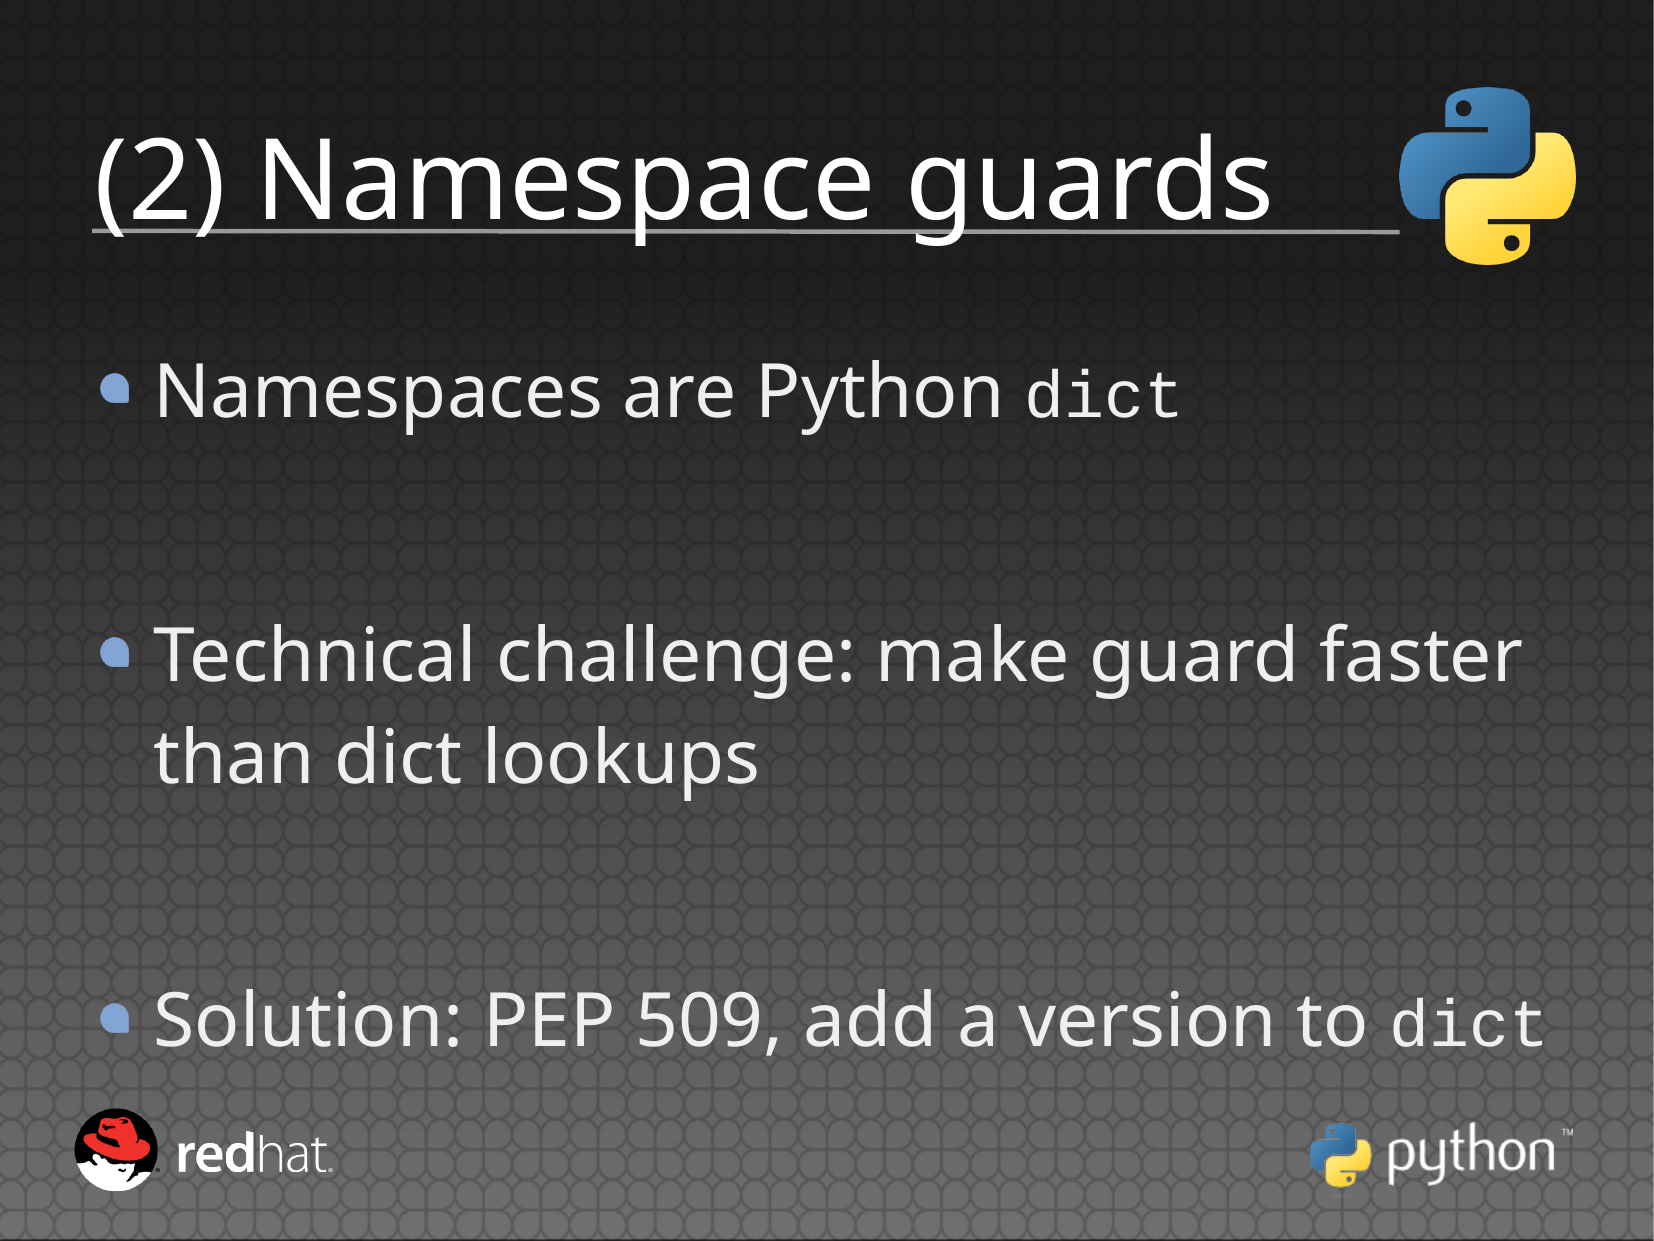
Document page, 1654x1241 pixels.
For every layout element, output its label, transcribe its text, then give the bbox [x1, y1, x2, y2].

title (2) Namespace guards [94, 100, 1426, 251]
picture [0, 0, 1654, 1241]
list Namespaces are Python dict Technical challenge: make guard faster than dict lookups Solution: PEP 509, add a version to dict [82, 337, 1571, 1169]
